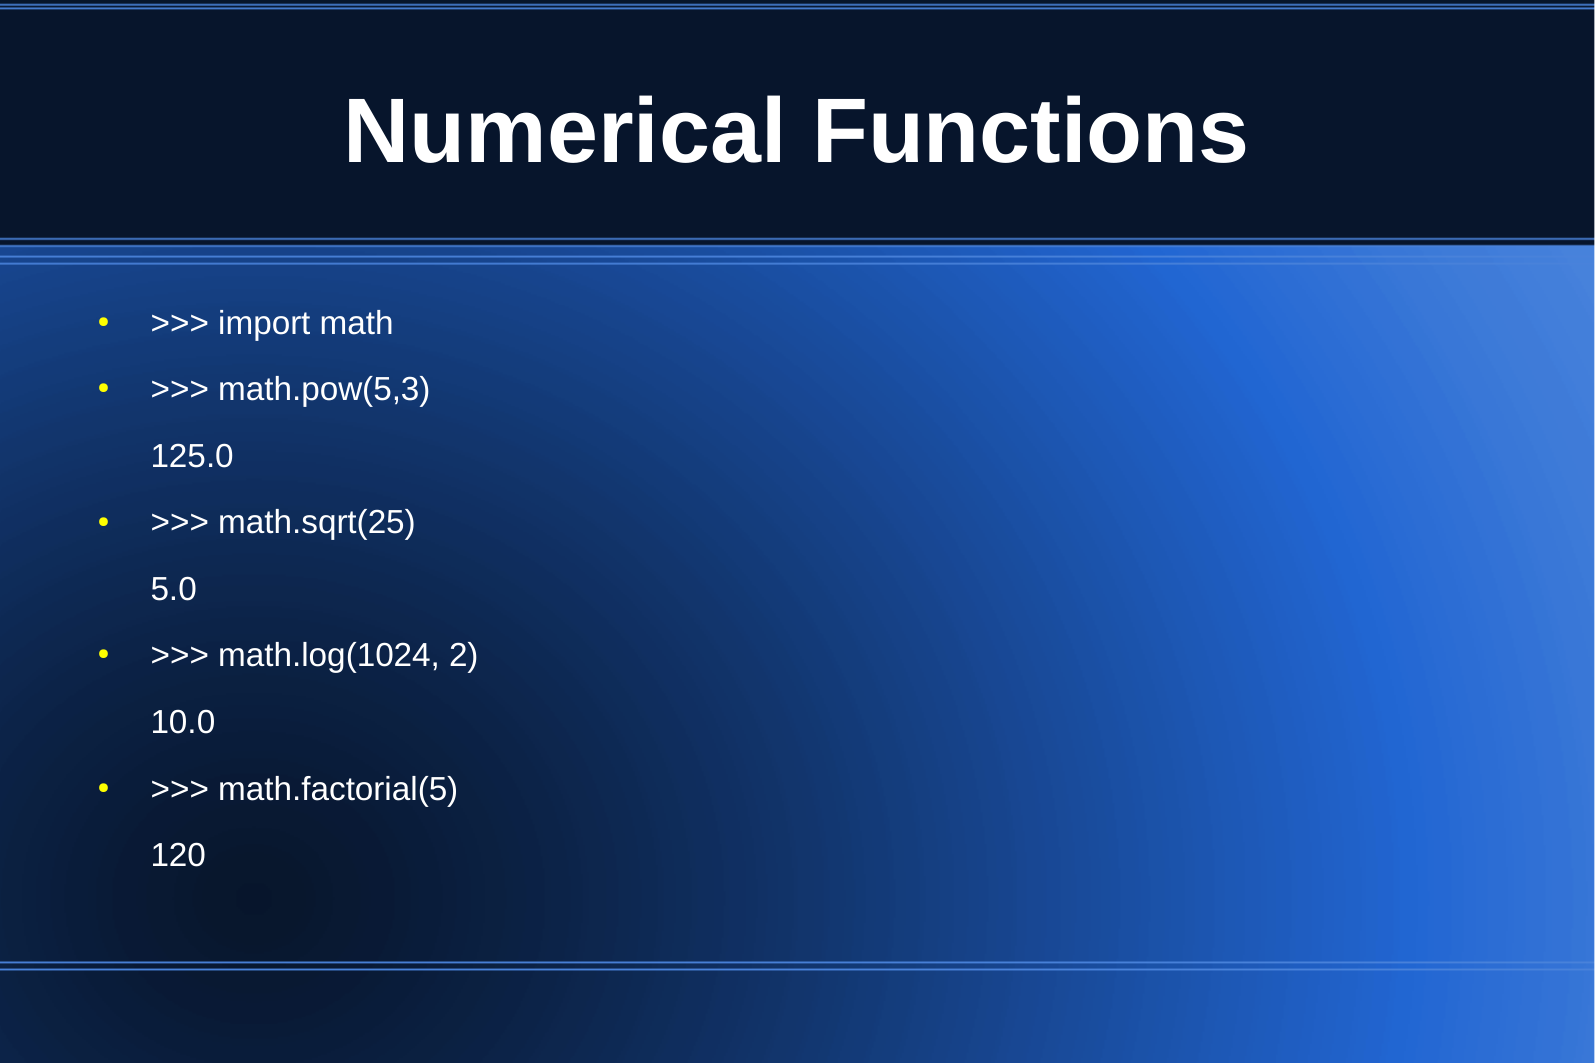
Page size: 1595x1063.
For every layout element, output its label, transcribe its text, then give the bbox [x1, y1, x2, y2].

list >>> import math >>> math.pow(5,3) 125.0 >>> math.sqrt(25) 5.0 >>> math.log(1024, 2) 10.0 >>> math.factorial(5) 120 [79, 304, 1515, 1063]
title Numerical Functions [79, 49, 1515, 213]
picture [0, 0, 1595, 1063]
